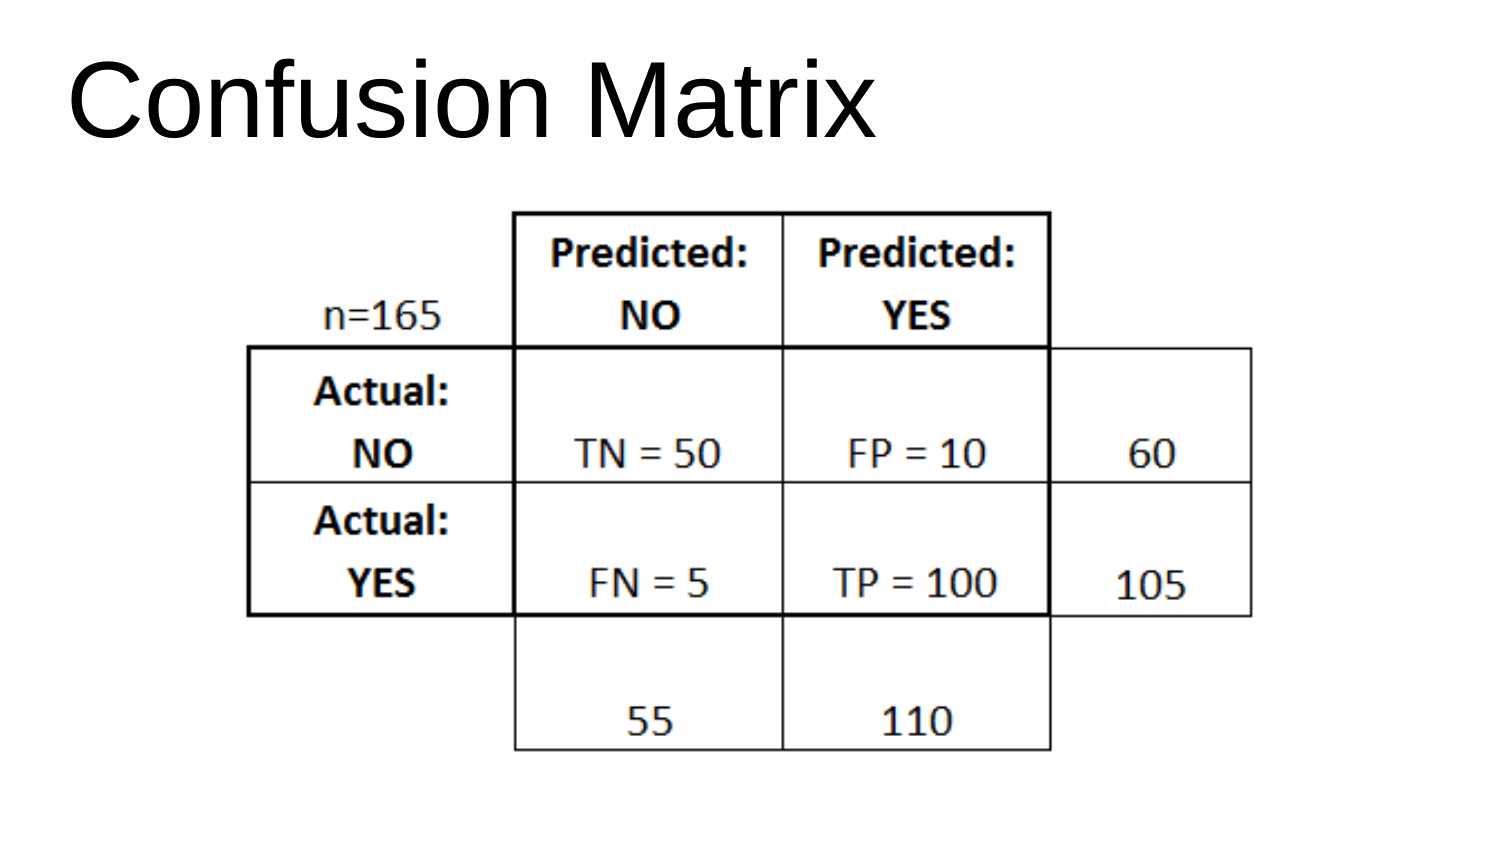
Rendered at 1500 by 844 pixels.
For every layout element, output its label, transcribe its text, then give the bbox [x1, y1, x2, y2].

picture [207, 174, 1293, 794]
title Confusion Matrix [51, 44, 1449, 175]
